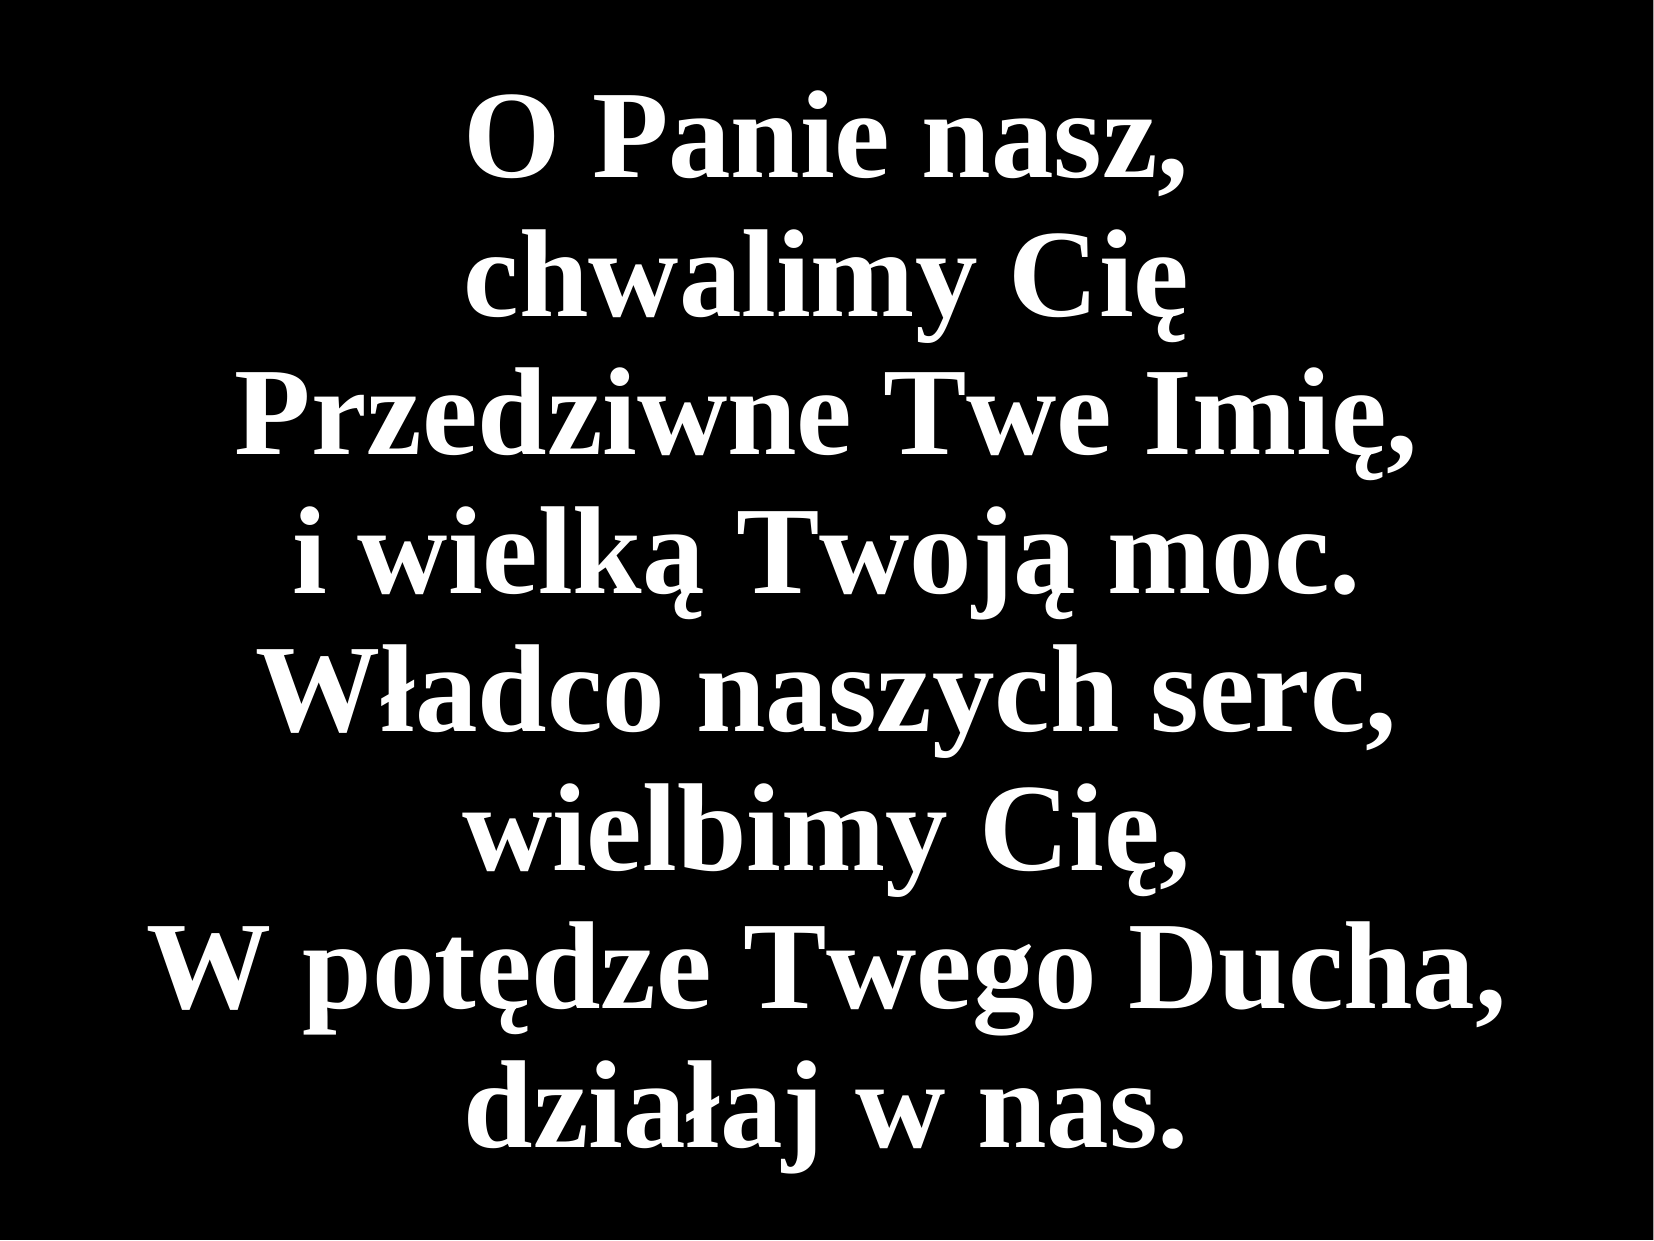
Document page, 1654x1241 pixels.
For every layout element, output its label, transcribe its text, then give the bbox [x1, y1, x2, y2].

title O Panie nasz, chwalimy Cię Przedziwne Twe Imię, i wielką Twoją moc. Władco naszych serc, wielbimy Cię, W potędze Twego Ducha, działaj w nas. [0, 0, 1654, 1241]
